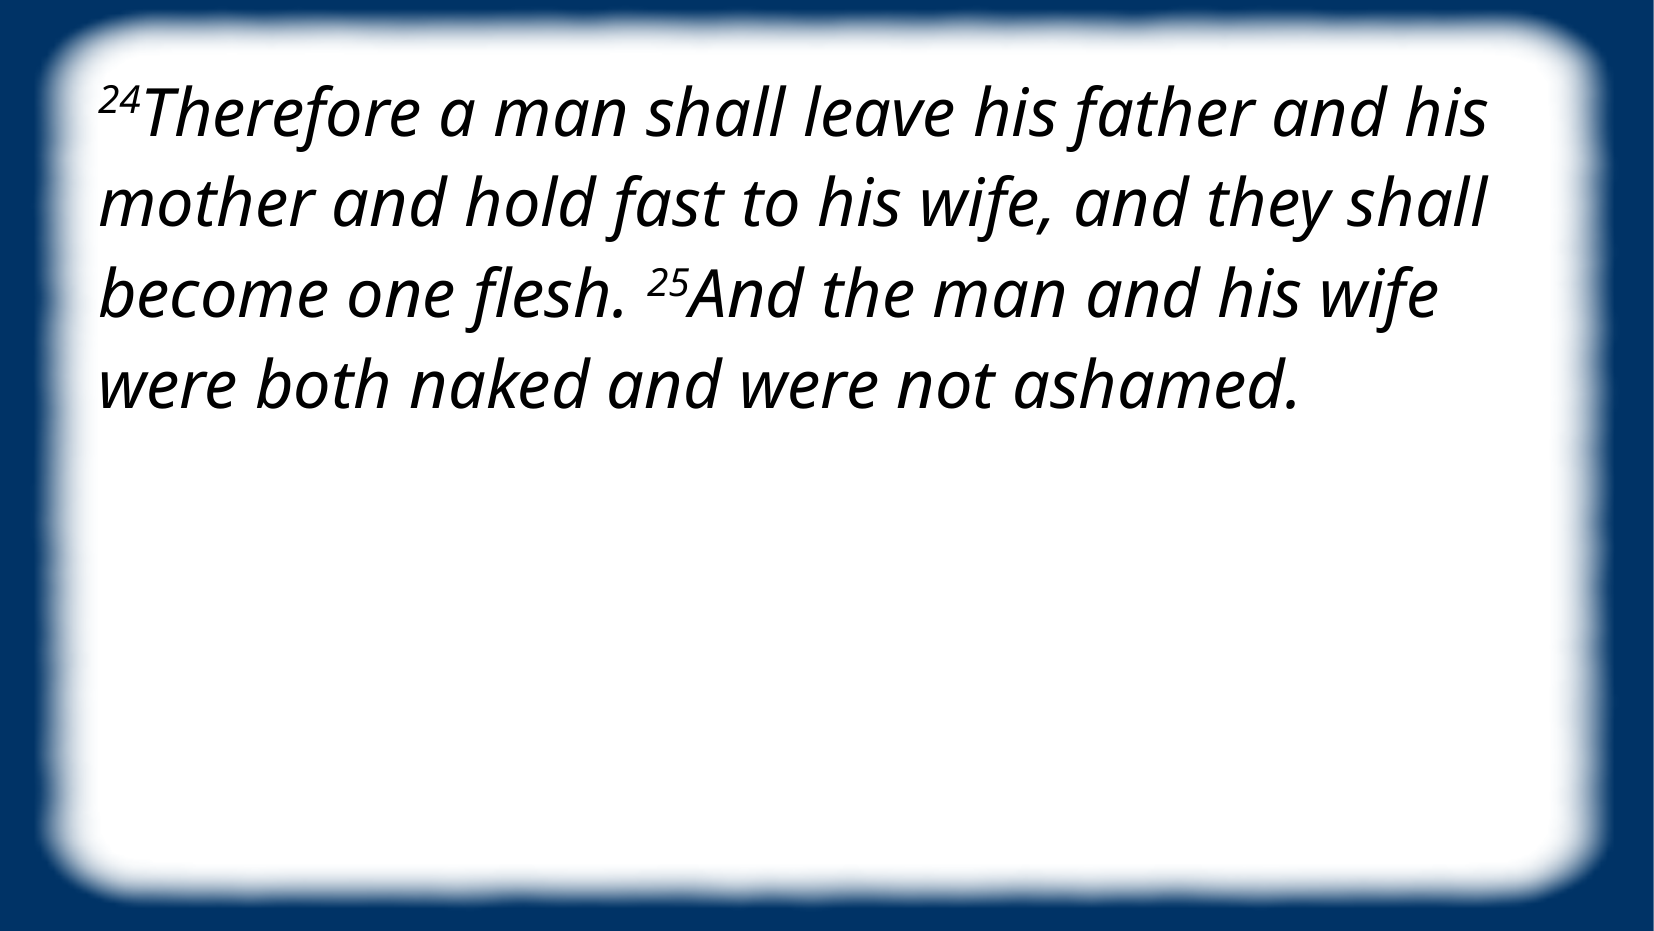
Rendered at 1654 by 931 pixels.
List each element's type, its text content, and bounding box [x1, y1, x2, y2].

picture [0, 0, 1654, 931]
text_box 24Therefore a man shall leave his father and his mother and hold fast to his wife, and they shall become one flesh. 25And the man and his wife were both naked and were not ashamed. [83, 57, 1569, 448]
